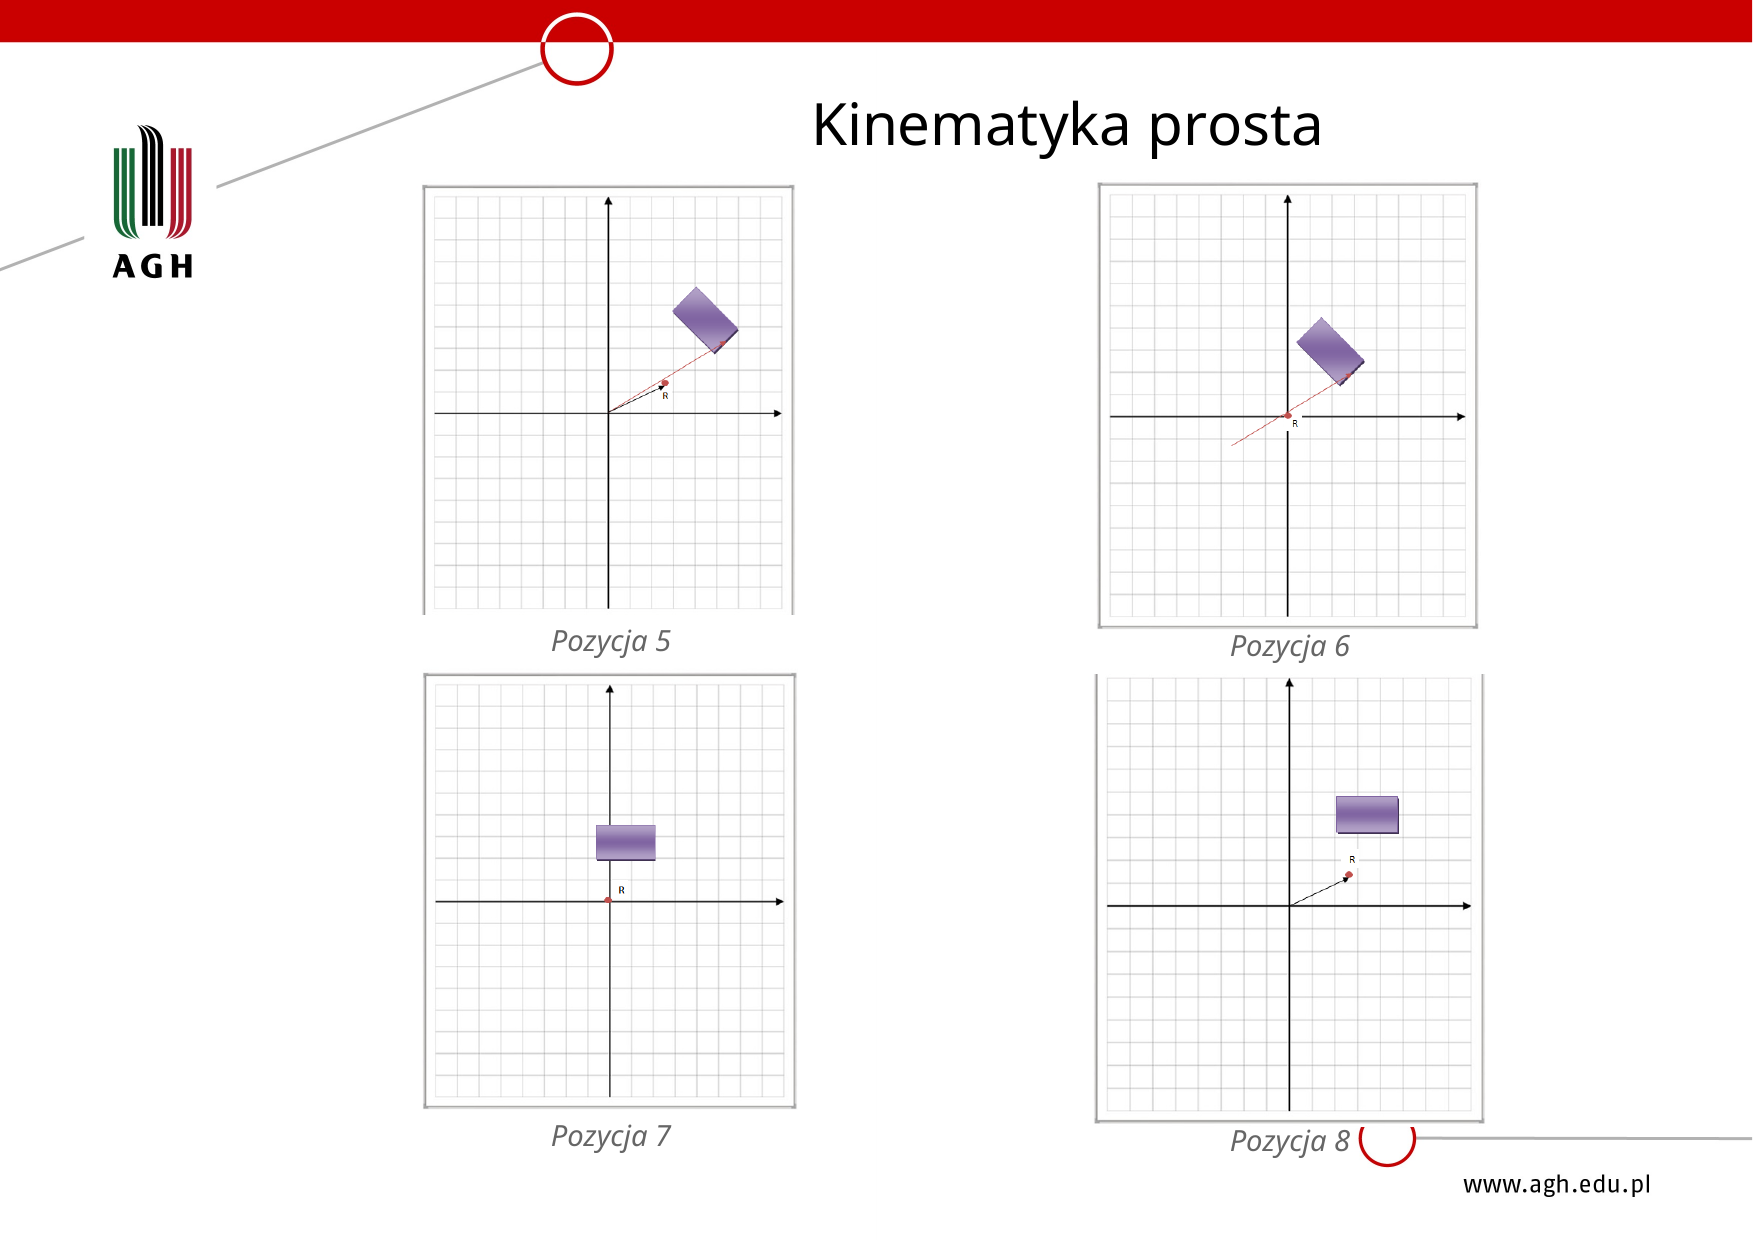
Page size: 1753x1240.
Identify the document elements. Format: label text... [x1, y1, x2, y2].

text_box Pozycja 7 [536, 1110, 706, 1165]
text_box Kinematyka prosta [720, 80, 1416, 166]
text_box Pozycja 6 [1215, 620, 1384, 676]
text_box Pozycja 8 [1215, 1115, 1384, 1171]
text_box Pozycja 5 [536, 615, 706, 670]
picture [0, 0, 1753, 1240]
